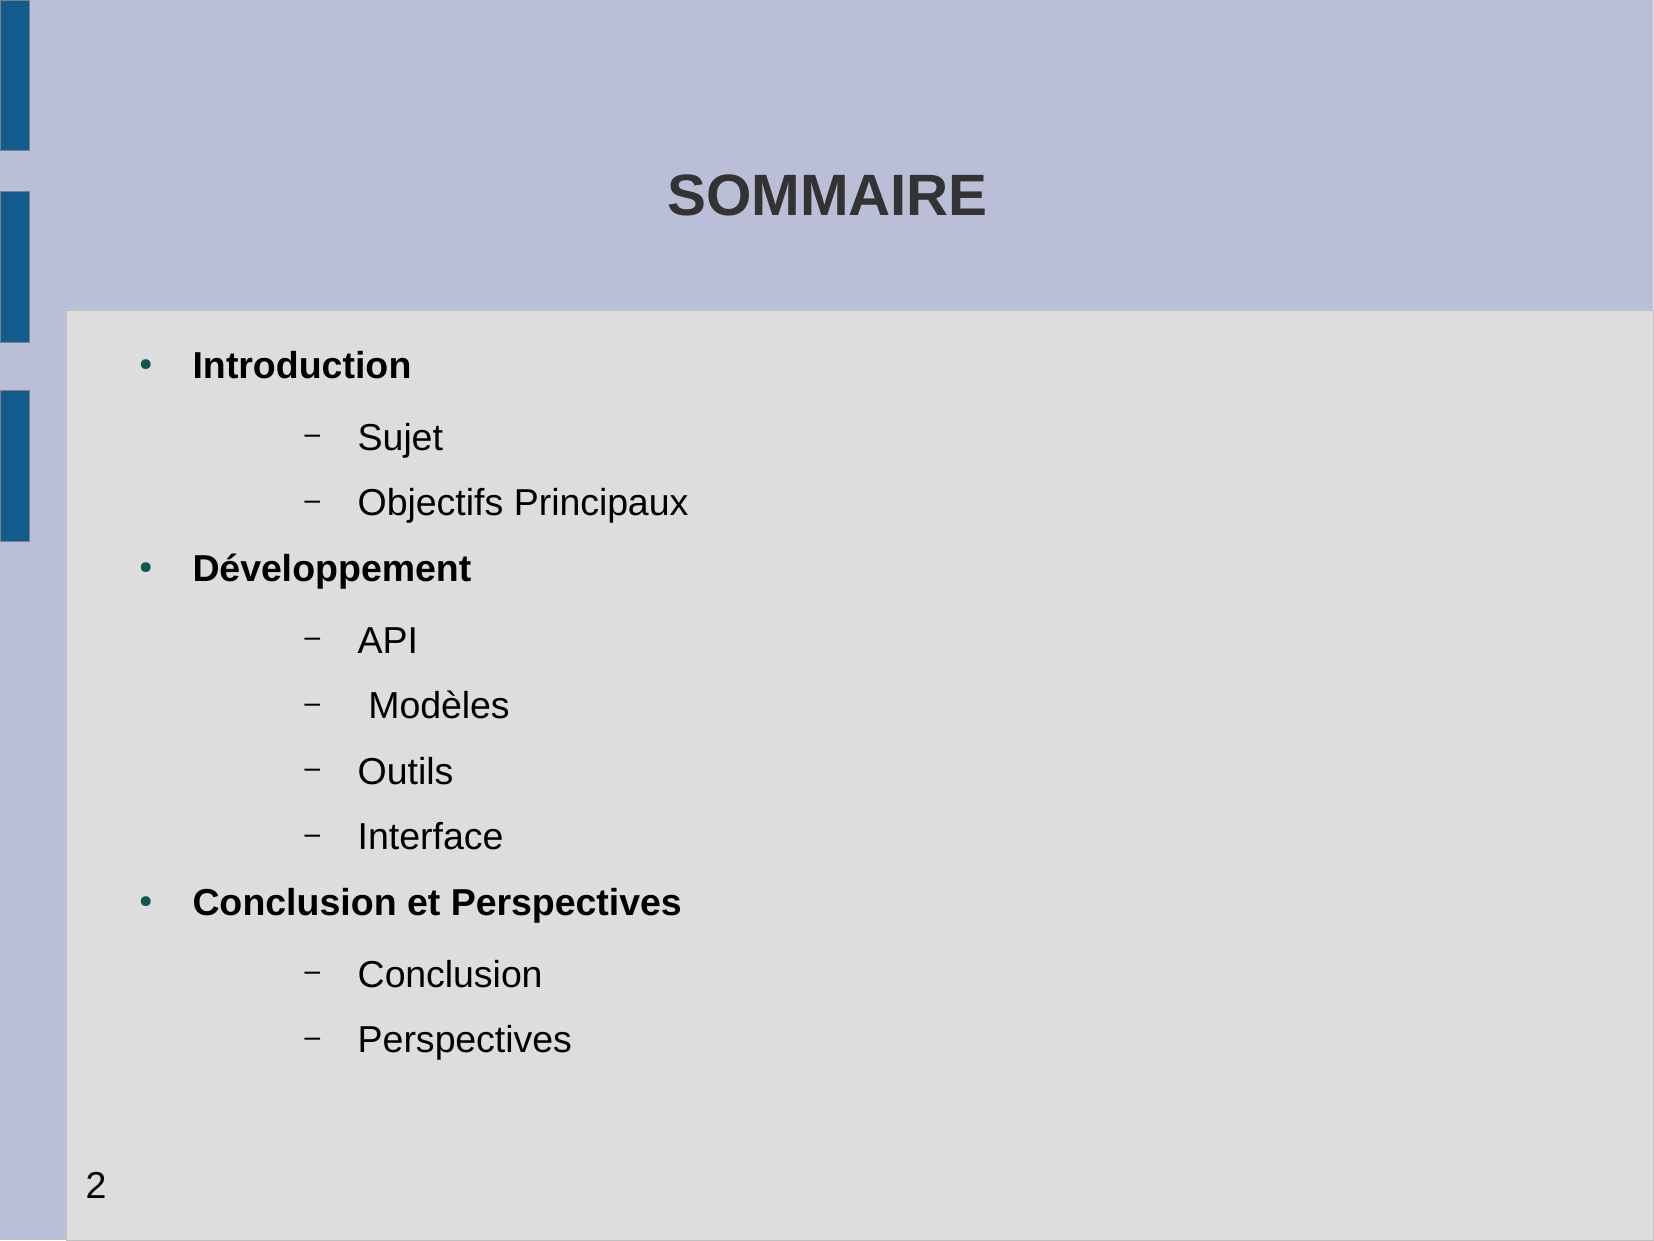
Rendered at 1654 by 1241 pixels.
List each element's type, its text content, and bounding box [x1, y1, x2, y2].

list Introduction Sujet Objectifs Principaux Développement API Modèles Outils Interface Conclusion et Perspectives Conclusion Perspectives [121, 344, 1534, 1127]
title SOMMAIRE [121, 91, 1534, 299]
text_box <numéro> [70, 1157, 728, 1229]
